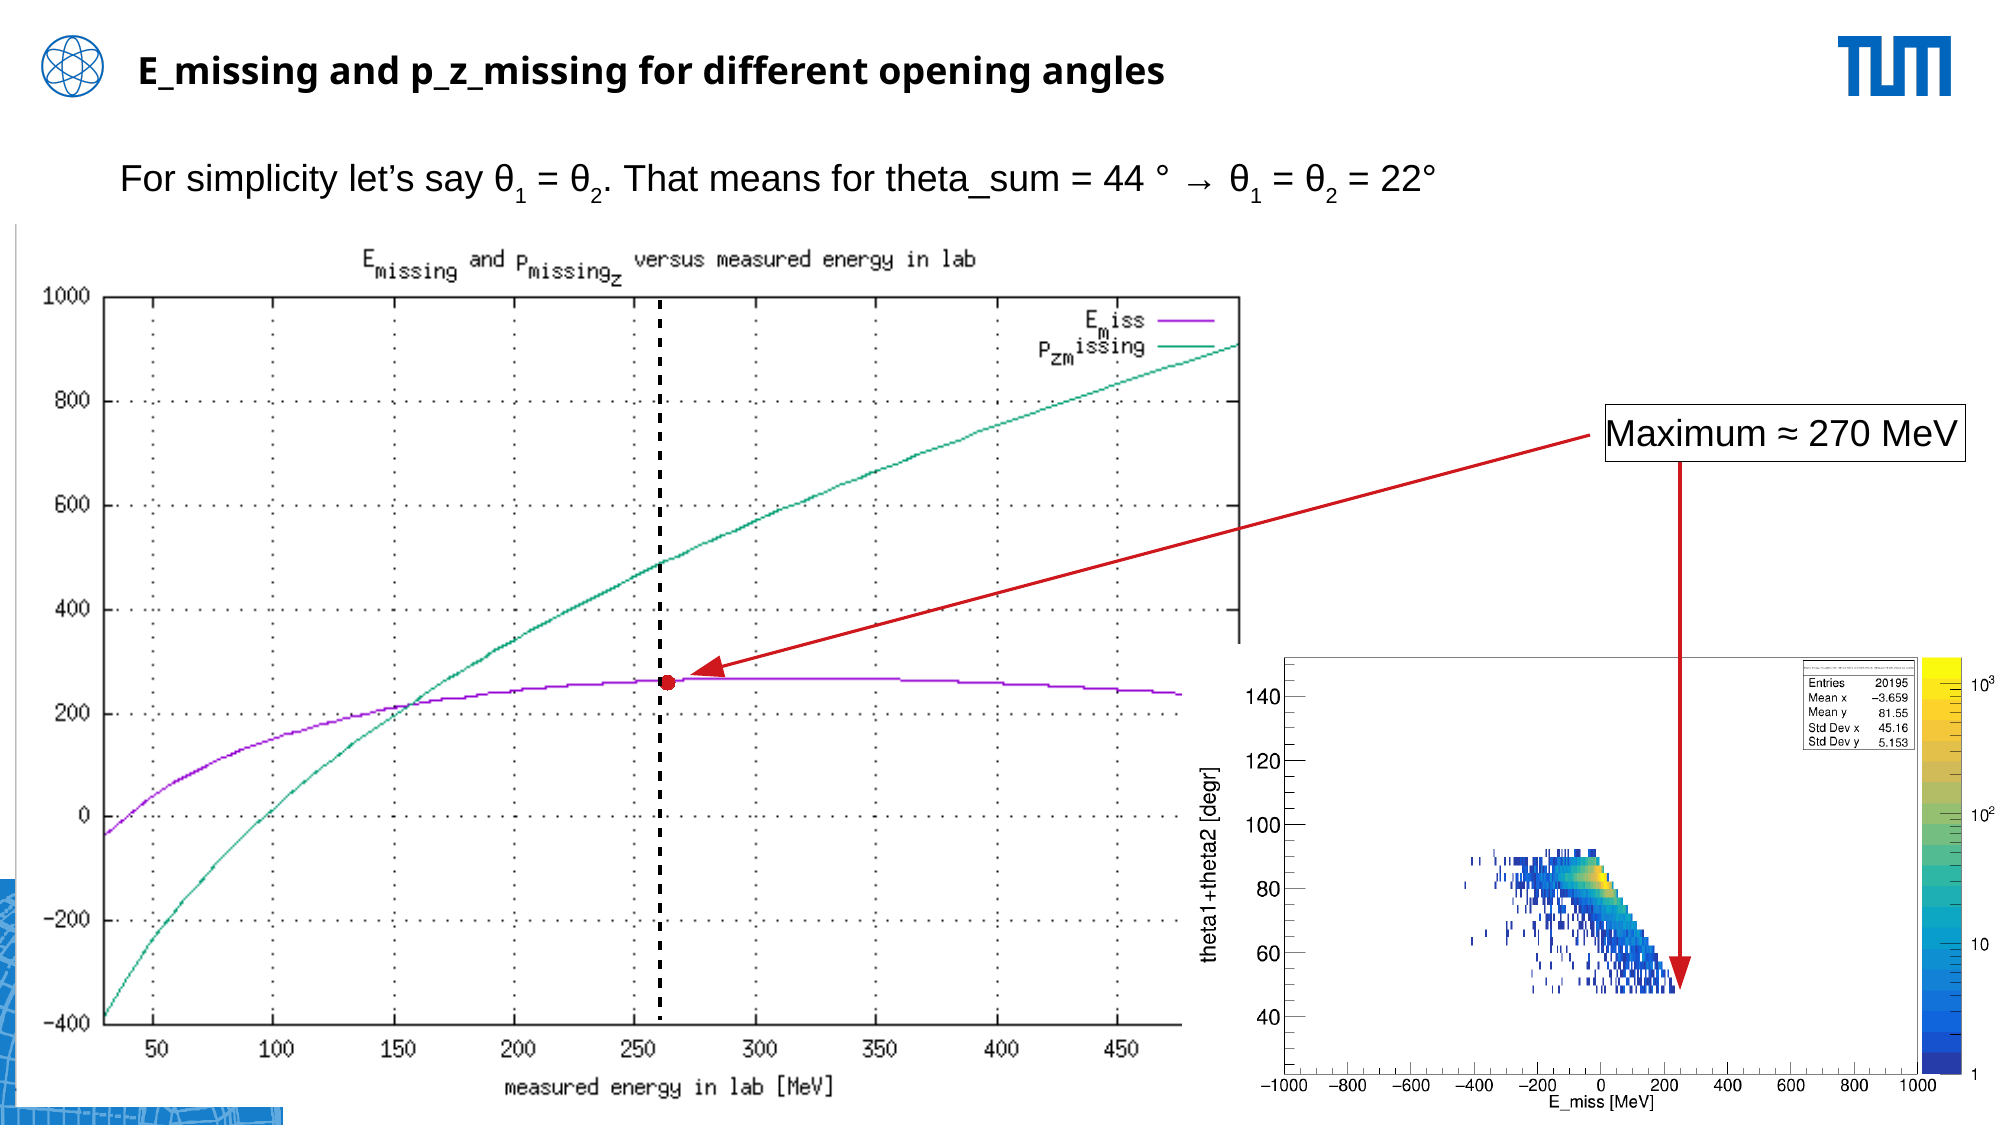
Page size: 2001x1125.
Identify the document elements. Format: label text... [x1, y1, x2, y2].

text_box For simplicity let’s say θ1 = θ2. That means for theta_sum = 44 ° → θ1 = θ2 = 22° [105, 149, 1546, 216]
picture [36, 30, 108, 101]
title E_missing and p_z_missing for different opening angles [137, 32, 1809, 109]
text_box Maximum ≈ 270 MeV [1590, 404, 1981, 462]
text_box [660, 675, 676, 691]
picture [0, 224, 1996, 1125]
picture [1838, 36, 1951, 96]
